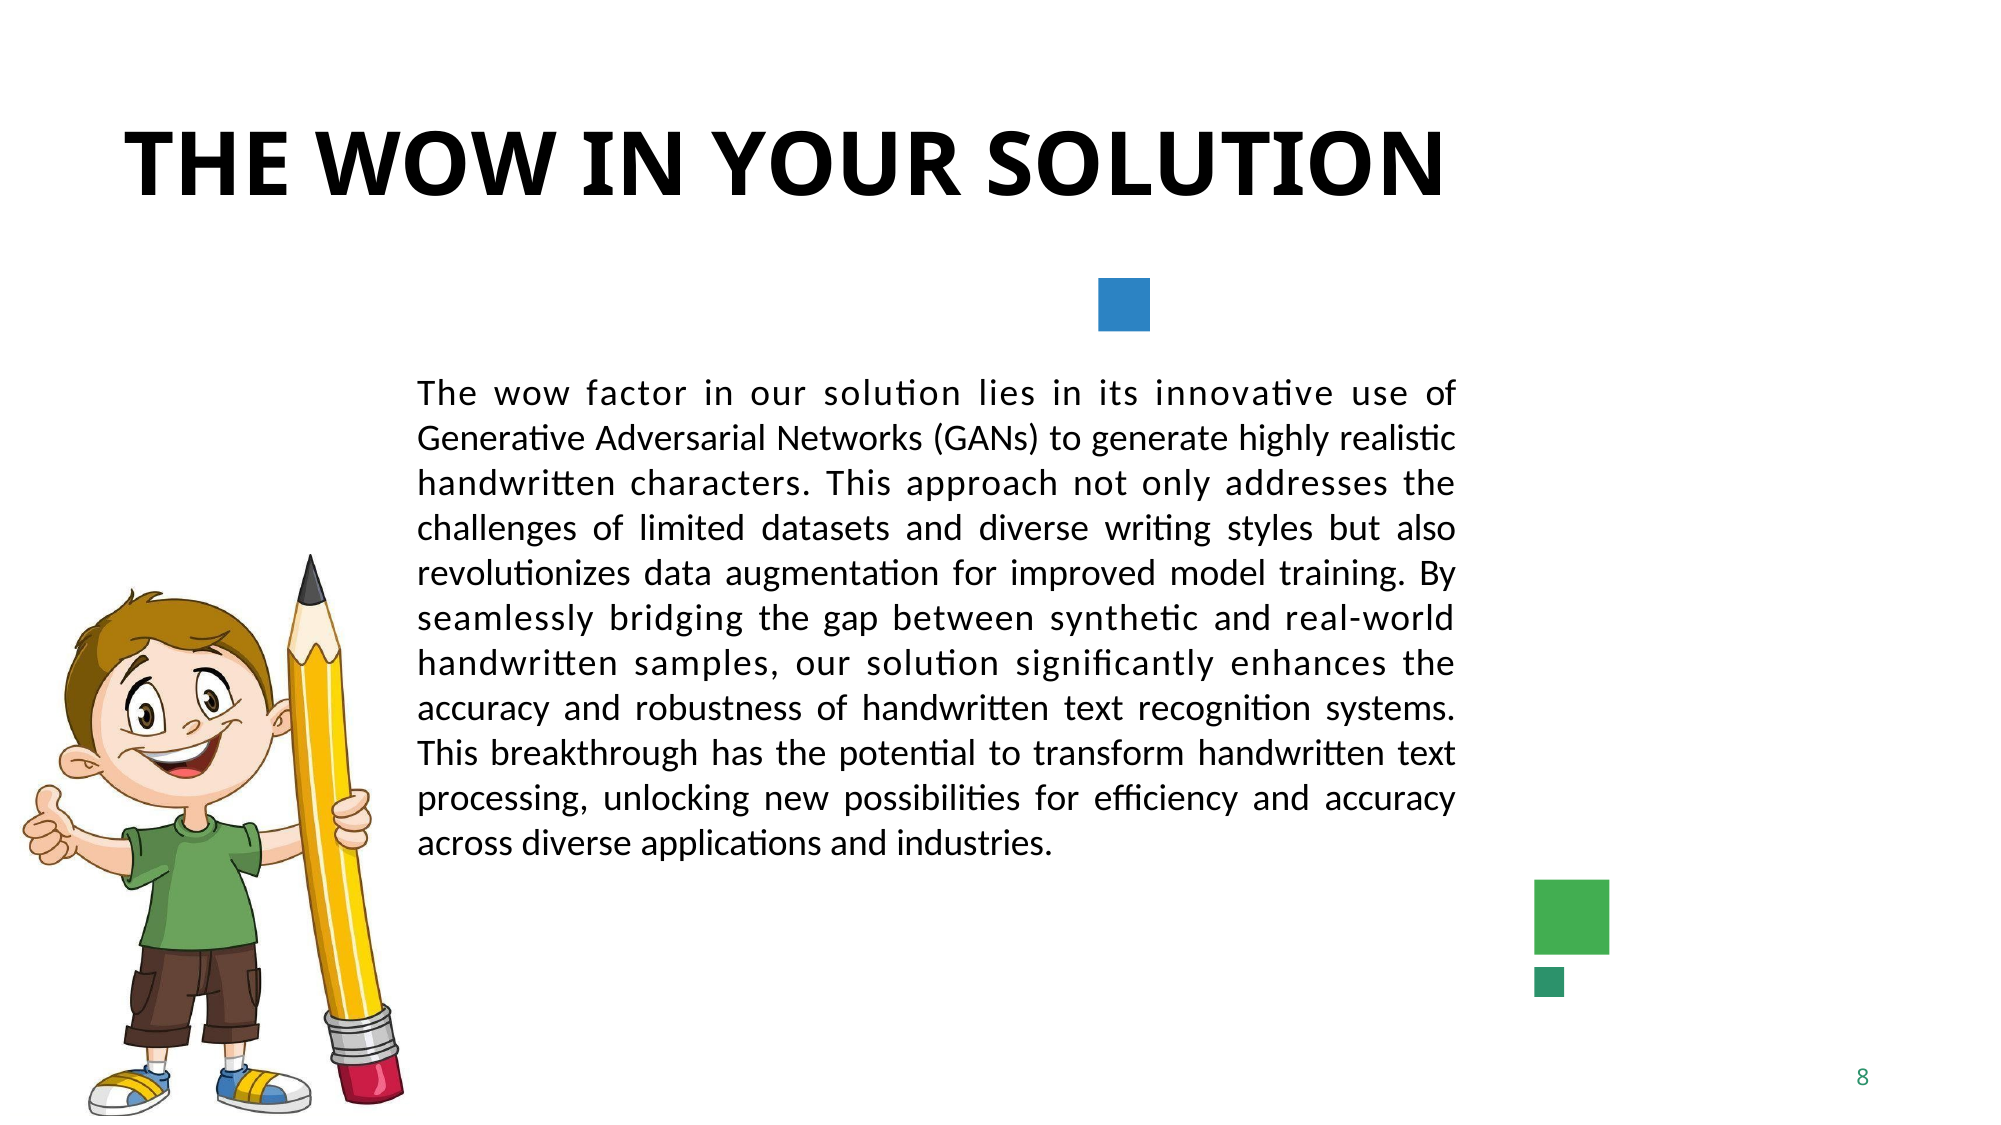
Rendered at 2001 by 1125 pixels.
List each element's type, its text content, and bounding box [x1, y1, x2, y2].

list The wow factor in our solution lies in its innovative use of Generative Adversarial Networks (GANs) to generate highly realistic handwritten characters. This approach not only addresses the challenges of limited datasets and diverse writing styles but also revolutionizes data augmentation for improved model training. By seamlessly bridging the gap between synthetic and real-world handwritten samples, our solution significantly enhances the accuracy and robustness of handwritten text recognition systems. This breakthrough has the potential to transform handwritten text processing, unlocking new possibilities for efficiency and accuracy across diverse applications and industries. [412, 365, 1464, 866]
text_box [1534, 879, 1610, 955]
text_box [1534, 967, 1565, 997]
title THE WOW IN YOUR SOLUTION [91, 43, 1690, 244]
picture [10, 554, 416, 1116]
text_box [1098, 278, 1150, 332]
slide_number 8 [1849, 1061, 1890, 1093]
